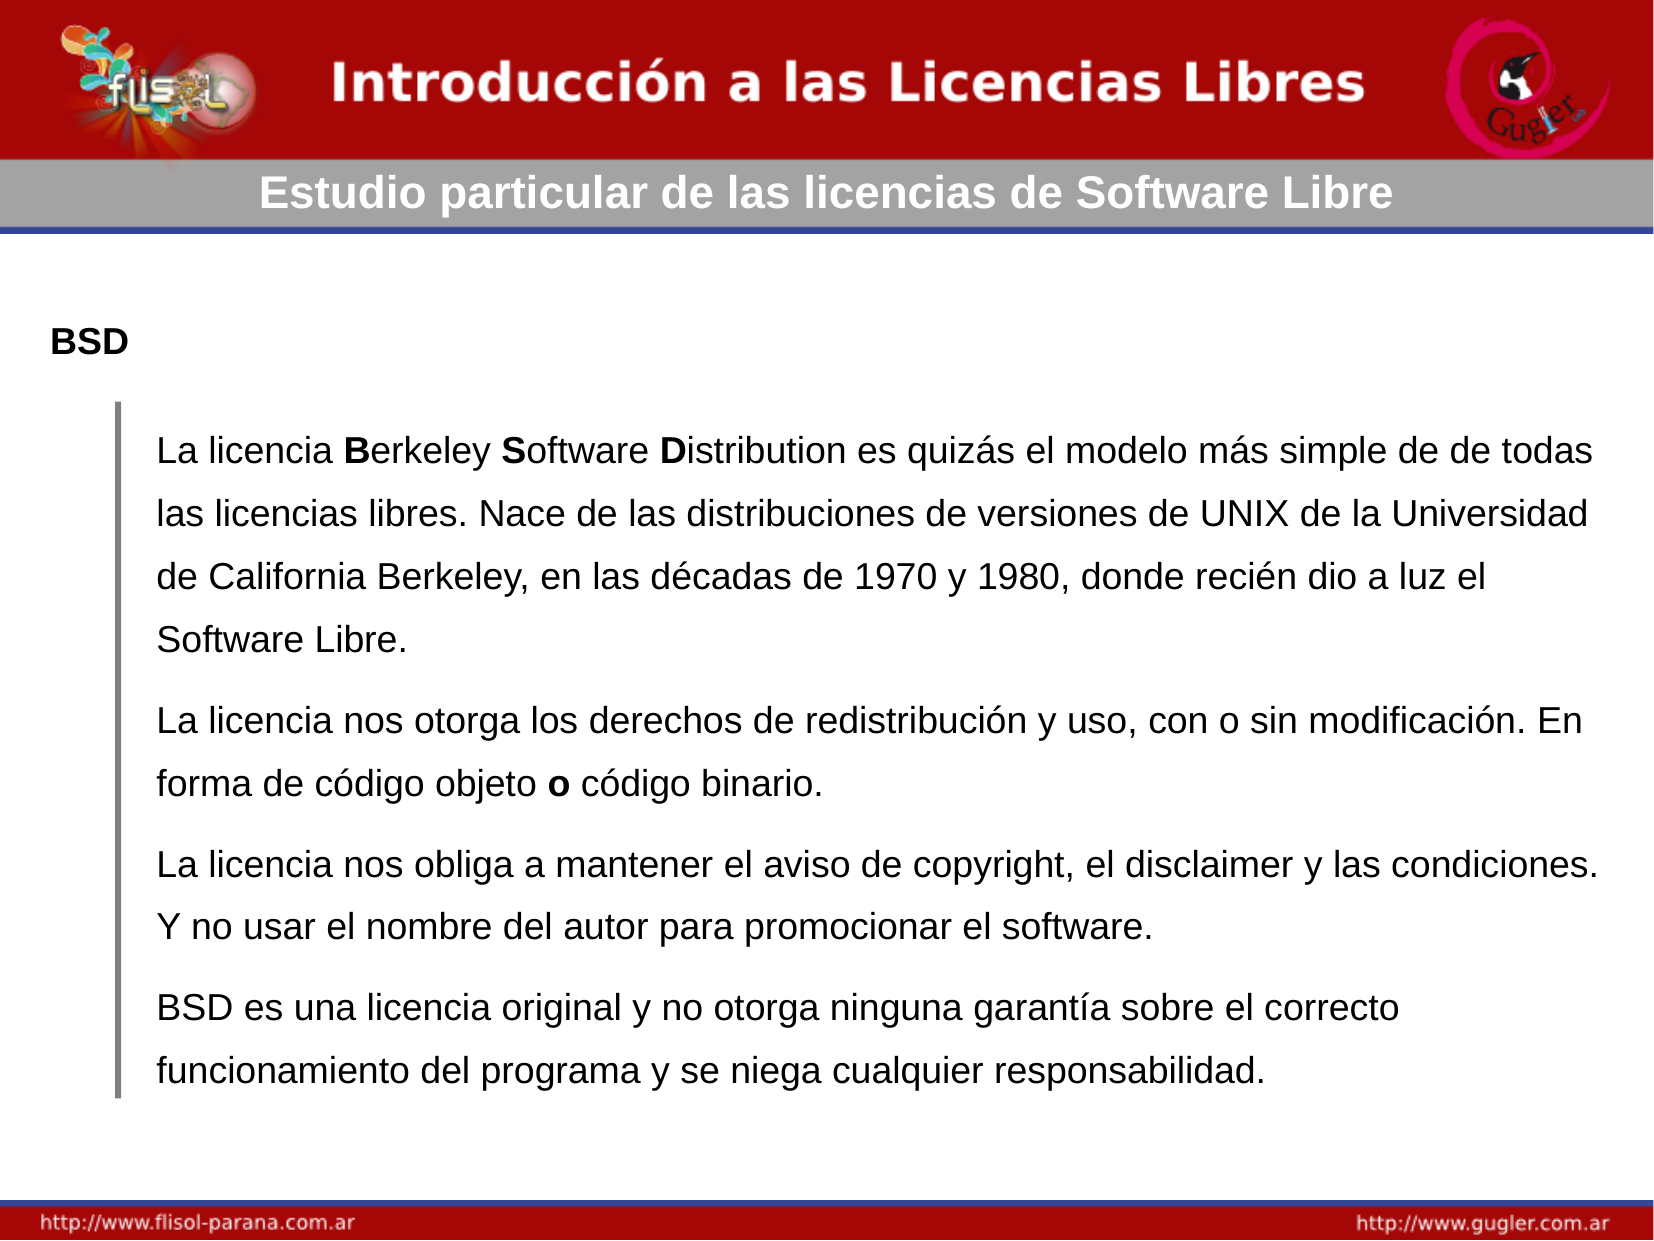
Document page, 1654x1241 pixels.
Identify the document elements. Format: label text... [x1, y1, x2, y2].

text_box Estudio particular de las licencias de Software Libre [0, 159, 1654, 226]
picture [0, 226, 1654, 234]
text_box La licencia Berkeley Software Distribution es quizás el modelo más simple de de todas las licencias libres. Nace de las distribuciones de versiones de UNIX de la Universidad de California Berkeley, en las décadas de 1970 y 1980, donde recién dio a luz el Software Libre. La licencia nos otorga los derechos de redistribución y uso, con o sin modificación. En forma de código objeto o código binario. La licencia nos obliga a mantener el aviso de copyright, el disclaimer y las condiciones. Y no usar el nombre del autor para promocionar el software. BSD es una licencia original y no otorga ninguna garantía sobre el correcto funcionamiento del programa y se niega cualquier responsabilidad. [141, 401, 1630, 1079]
picture [0, 0, 1654, 159]
picture [0, 1200, 1654, 1241]
text_box BSD [35, 312, 1619, 370]
